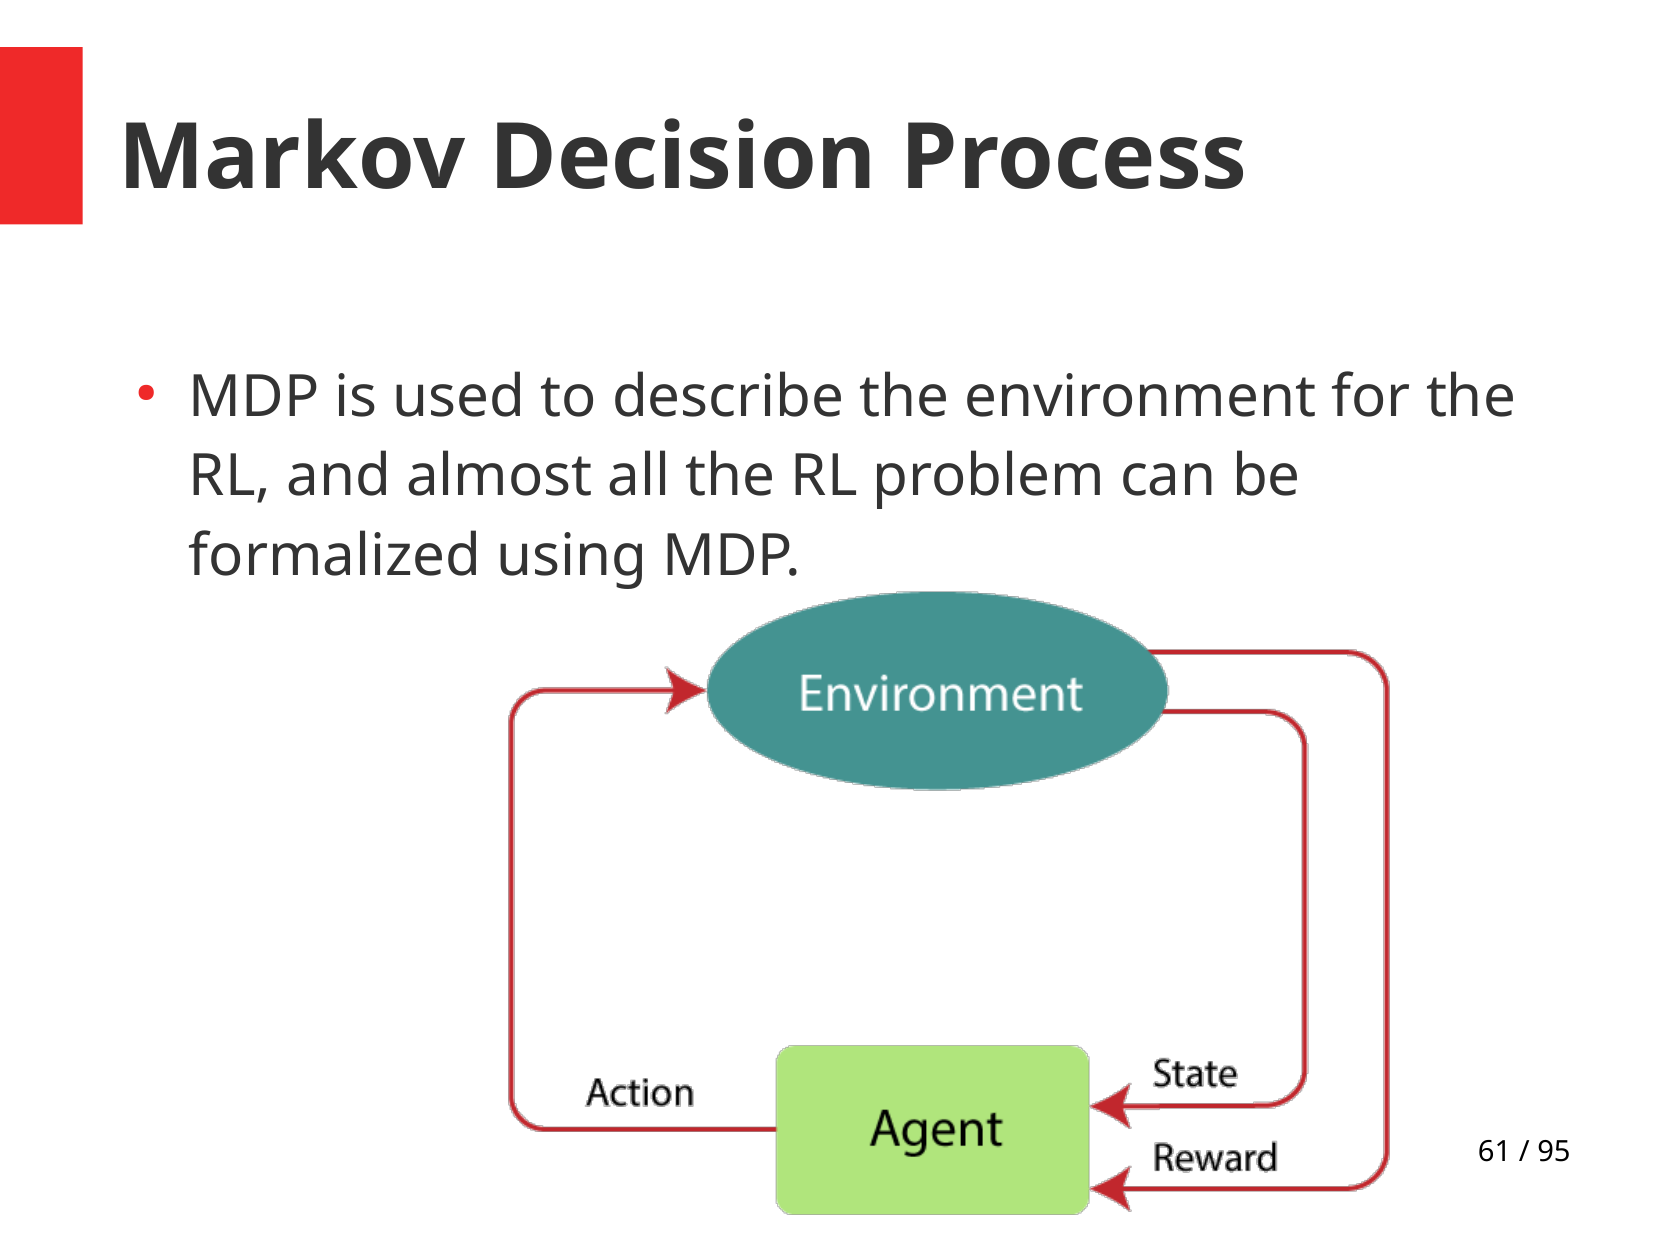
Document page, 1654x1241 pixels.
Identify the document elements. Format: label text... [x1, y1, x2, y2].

list MDP is used to describe the environment for the RL, and almost all the RL problem can be formalized using MDP. [118, 354, 1536, 1074]
picture [479, 578, 1418, 1229]
title Markov Decision Process [118, 49, 1571, 257]
